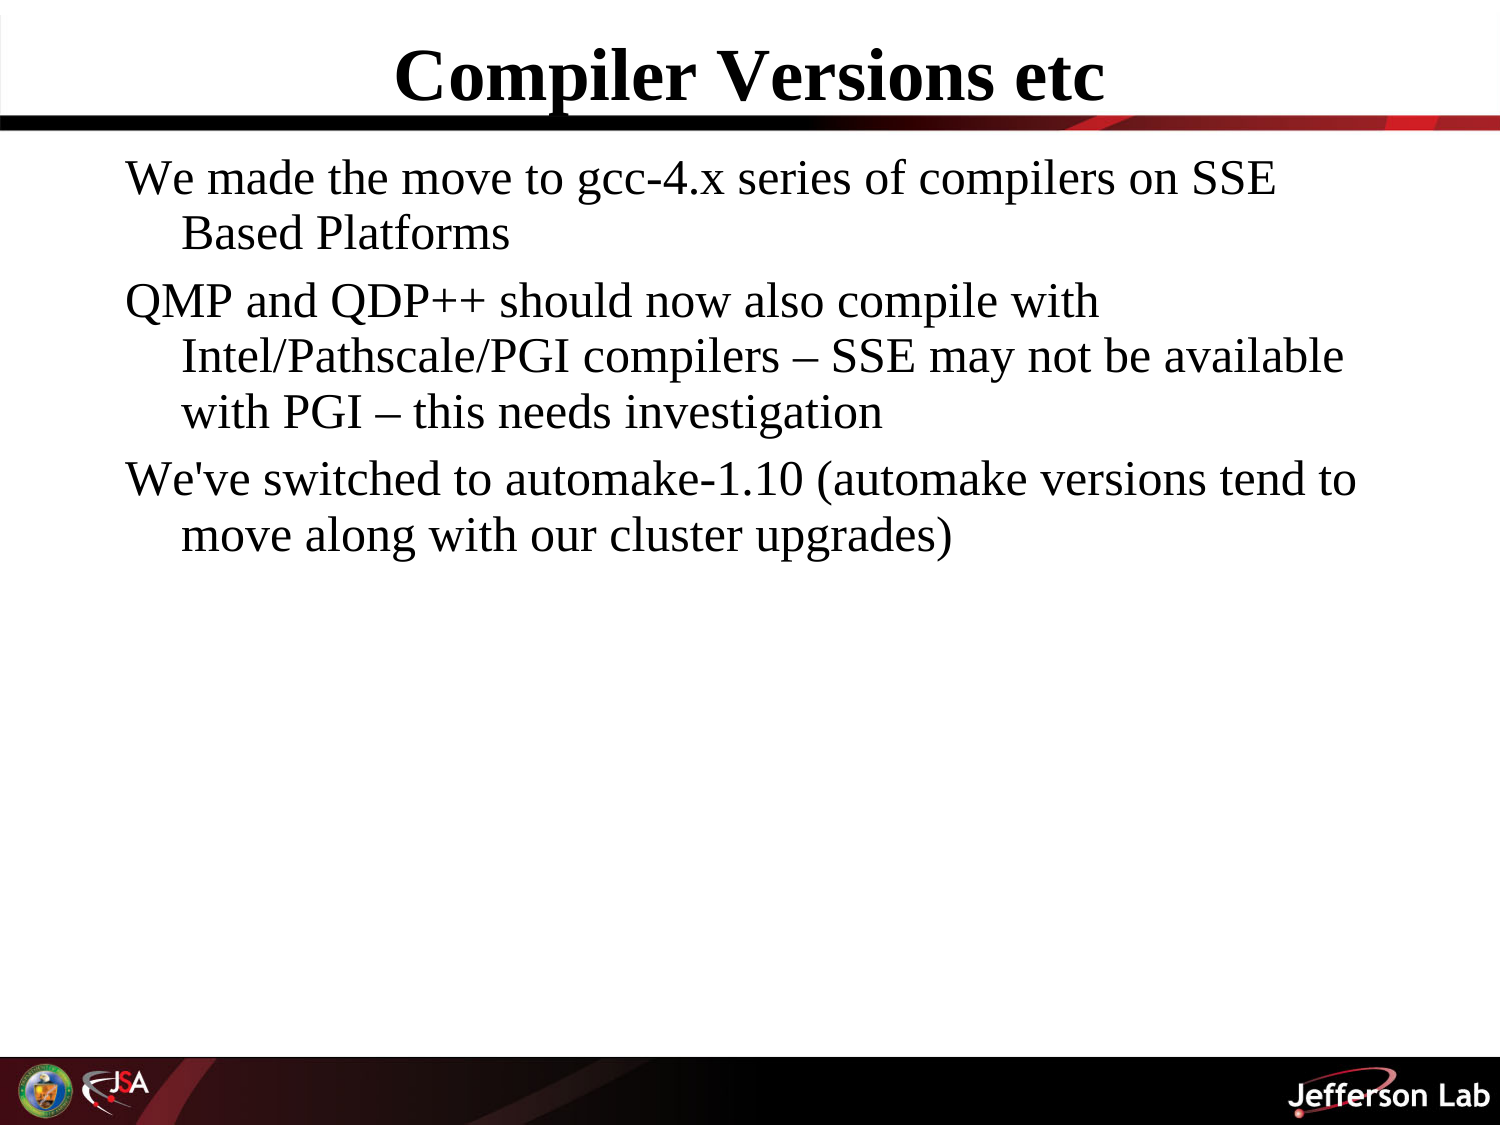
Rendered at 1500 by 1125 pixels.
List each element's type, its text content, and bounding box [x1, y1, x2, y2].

title Compiler Versions etc [112, 0, 1388, 151]
picture [0, 0, 1500, 1125]
list We made the move to gcc-4.x series of compilers on SSE Based Platforms QMP and QDP++ should now also compile with Intel/Pathscale/PGI compilers – SSE may not be available with PGI – this needs investigation We've switched to automake-1.10 (automake versions tend to move along with our cluster upgrades) [125, 149, 1401, 1026]
